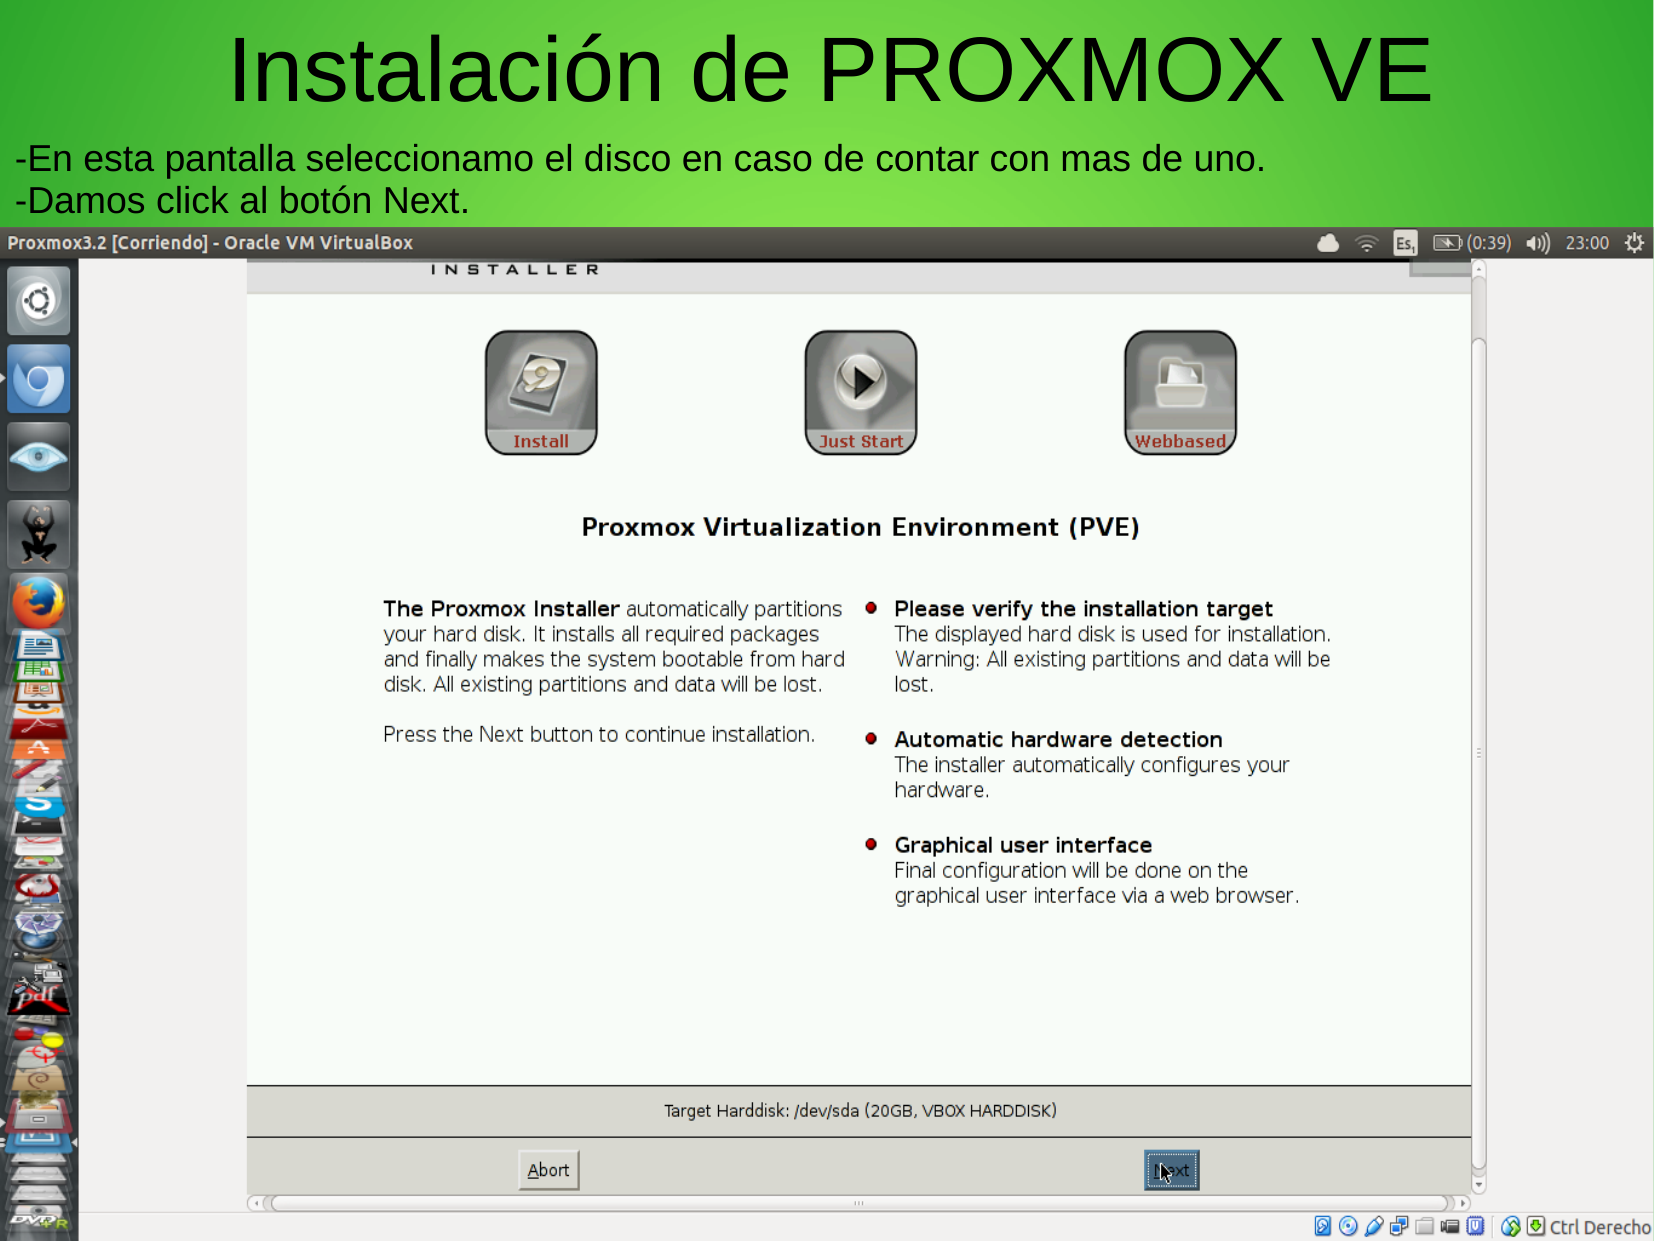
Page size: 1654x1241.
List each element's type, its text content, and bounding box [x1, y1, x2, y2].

picture [0, 227, 1654, 1241]
text_box -En esta pantalla seleccionamo el disco en caso de contar con mas de uno. -Damos click al botón Next. [0, 129, 1654, 227]
picture [0, 0, 1654, 129]
text_box Instalación de PROXMOX VE [212, 11, 1452, 129]
